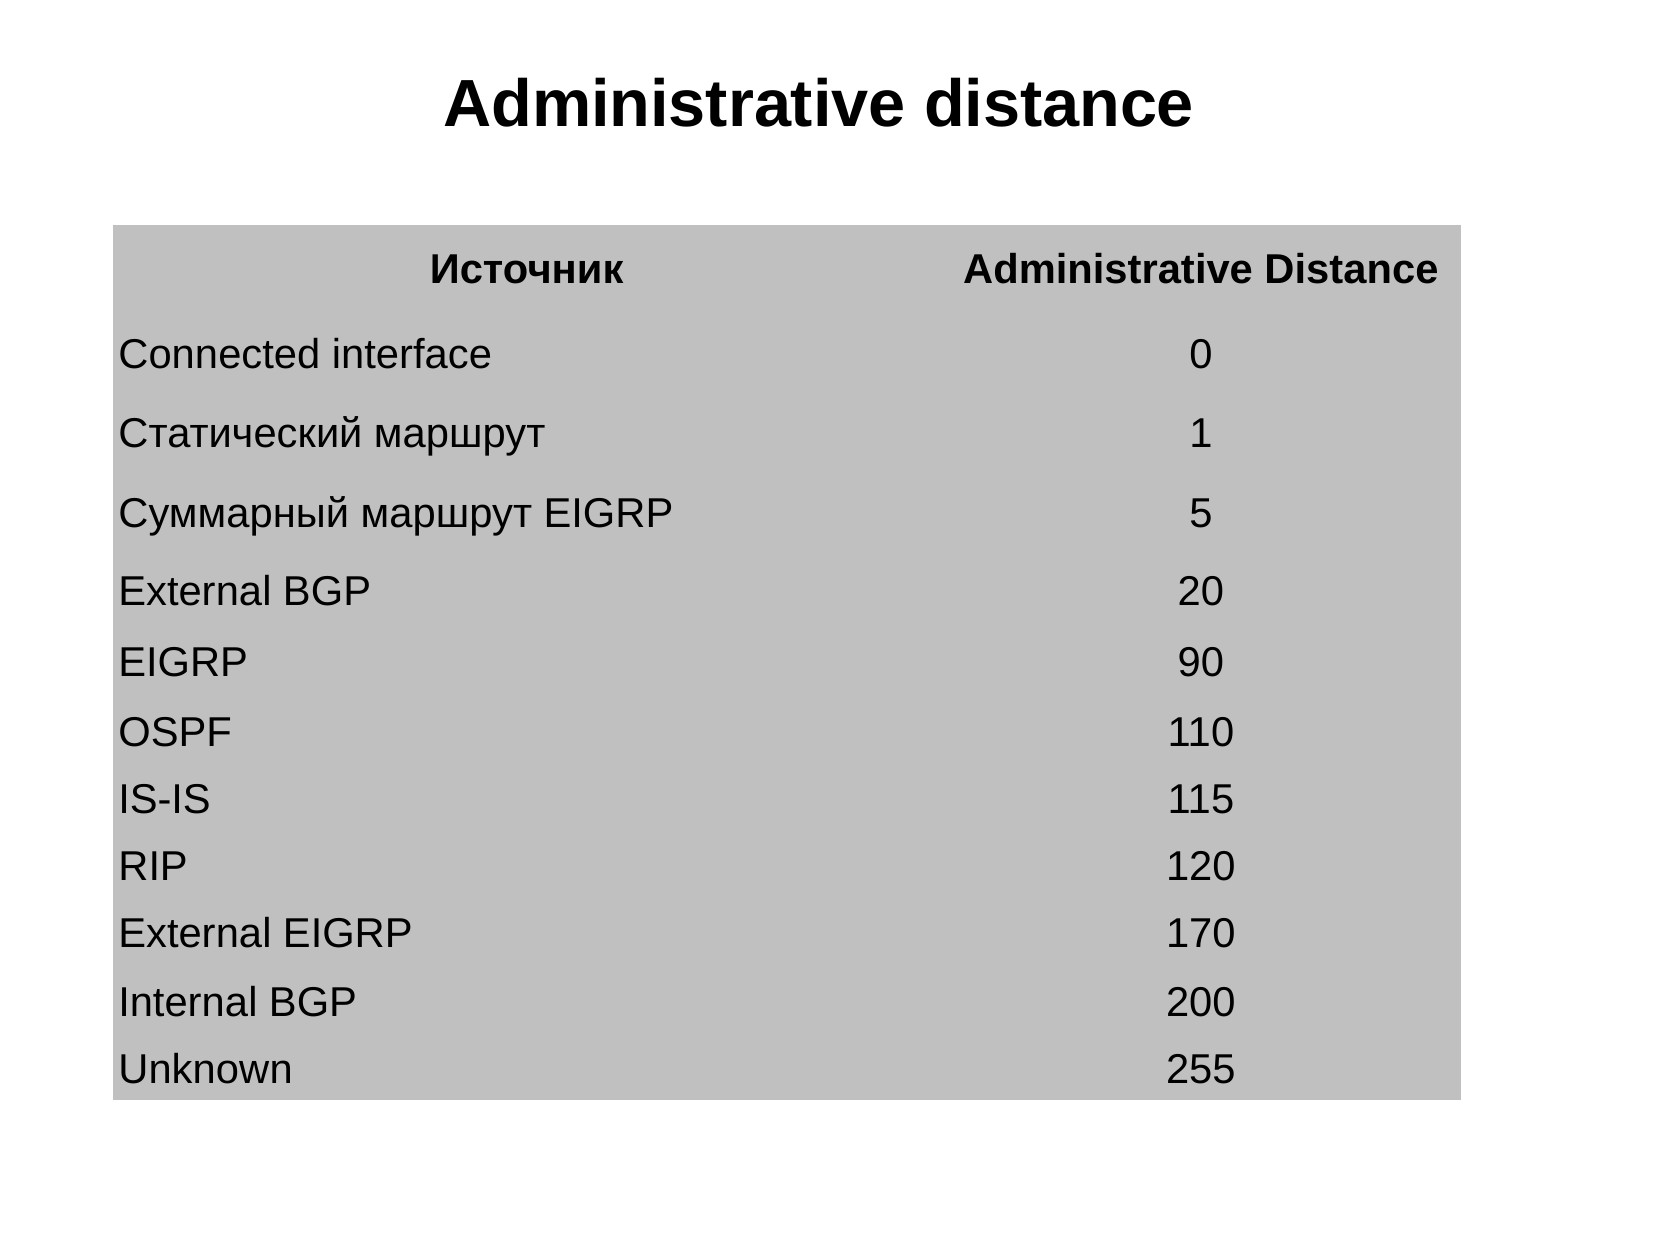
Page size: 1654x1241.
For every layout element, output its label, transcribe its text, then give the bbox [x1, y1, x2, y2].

table_cell RIP [113, 831, 941, 900]
table_cell 90 [941, 628, 1461, 697]
table_cell EIGRP [113, 628, 941, 697]
table_cell Internal BGP [113, 966, 941, 1038]
table_cell External BGP [113, 553, 941, 628]
table_header Источник [113, 225, 941, 314]
table_cell 115 [941, 767, 1461, 831]
table_cell 110 [941, 697, 1461, 767]
table_cell 1 [941, 394, 1461, 473]
table_cell Статический маршрут [113, 394, 941, 473]
table_cell OSPF [113, 697, 941, 767]
table_cell 20 [941, 553, 1461, 628]
table_cell 120 [941, 831, 1461, 900]
table_cell IS-IS [113, 767, 941, 831]
table_cell External EIGRP [113, 900, 941, 966]
title Administrative distance [75, 37, 1564, 169]
table_cell 255 [941, 1038, 1461, 1100]
table_cell 200 [941, 966, 1461, 1038]
table_cell Суммарный маршрут EIGRP [113, 473, 941, 553]
table_cell Connected interface [113, 314, 941, 394]
table_cell Unknown [113, 1038, 941, 1100]
table_cell 5 [941, 473, 1461, 553]
table_cell 0 [941, 314, 1461, 394]
table_cell 170 [941, 900, 1461, 966]
table_header Administrative Distance [941, 225, 1461, 314]
